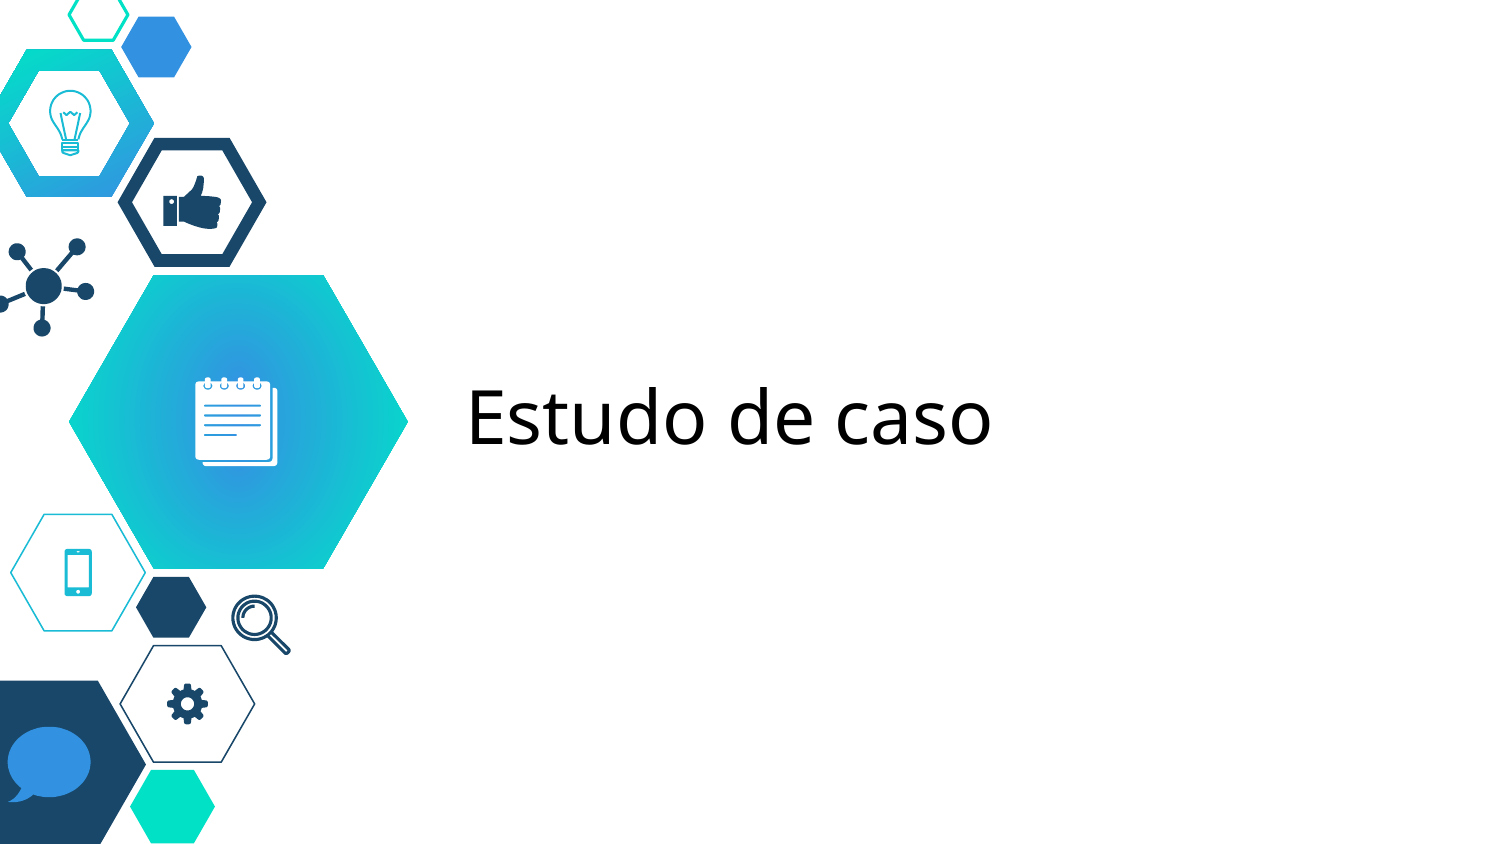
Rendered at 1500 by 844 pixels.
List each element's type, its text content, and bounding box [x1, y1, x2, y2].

text_box [202, 387, 278, 467]
text_box [195, 377, 271, 460]
title Estudo de caso [450, 284, 1375, 475]
